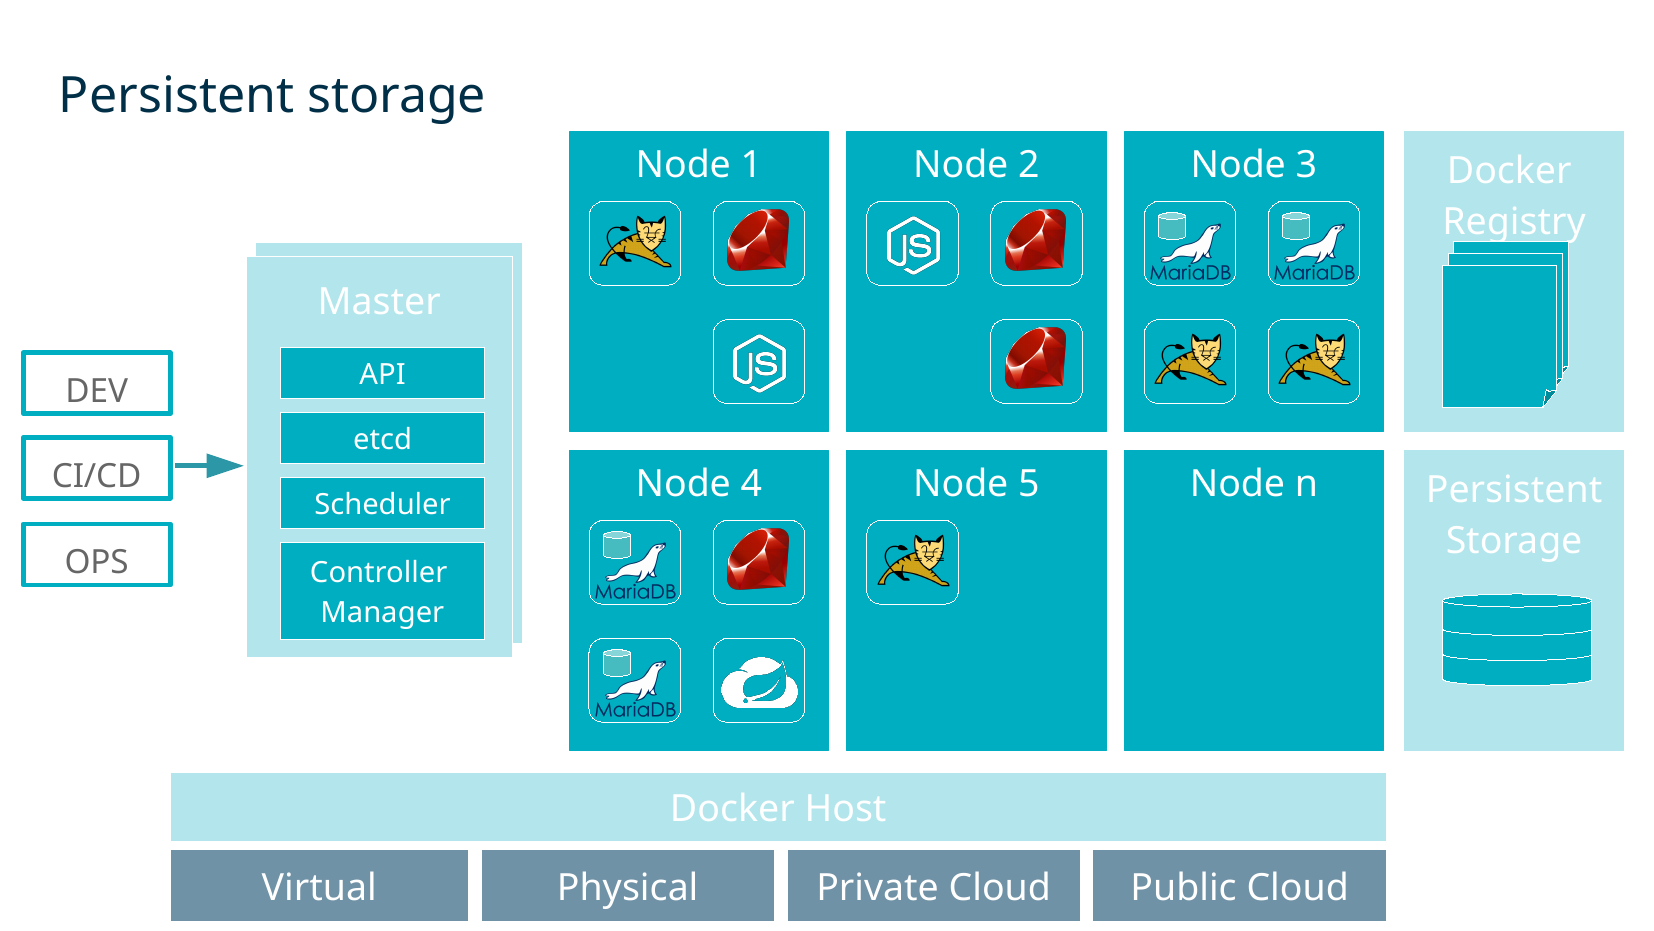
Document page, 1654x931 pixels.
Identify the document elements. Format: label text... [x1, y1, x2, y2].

picture [727, 209, 789, 271]
picture [592, 659, 684, 719]
text_box Node 2 [846, 131, 1107, 432]
text_box CI/CD [23, 437, 171, 499]
picture [727, 528, 789, 590]
text_box Physical [482, 850, 774, 921]
text_box Docker Registry [1404, 131, 1624, 432]
text_box Docker Host [171, 773, 1386, 841]
text_box [1442, 593, 1592, 686]
text_box Node 1 [569, 131, 829, 432]
text_box DEV [23, 352, 171, 414]
picture [1271, 222, 1364, 282]
text_box [603, 654, 631, 659]
text_box Virtual [171, 850, 468, 921]
text_box [603, 536, 631, 541]
picture [882, 214, 945, 277]
text_box [1442, 241, 1569, 408]
text_box Private Cloud [788, 850, 1080, 921]
text_box [255, 242, 523, 644]
text_box Controller Manager [280, 542, 485, 640]
picture [597, 213, 680, 269]
picture [1276, 331, 1359, 387]
text_box Master [246, 256, 513, 658]
text_box API [280, 347, 485, 399]
picture [875, 532, 958, 588]
picture [1147, 222, 1240, 282]
picture [721, 656, 798, 708]
text_box [1158, 217, 1186, 222]
text_box Scheduler [280, 477, 485, 529]
text_box Node 3 [1124, 131, 1384, 432]
text_box Node 5 [846, 450, 1107, 751]
text_box Node 4 [569, 450, 829, 751]
picture [1005, 209, 1066, 271]
picture [1152, 331, 1235, 387]
picture [1005, 327, 1066, 389]
text_box Public Cloud [1093, 850, 1386, 921]
title Persistent storage [59, 59, 557, 219]
text_box Persistent Storage [1404, 450, 1624, 751]
text_box Node n [1124, 450, 1384, 751]
picture [592, 541, 684, 601]
text_box etcd [280, 412, 485, 464]
picture [728, 332, 791, 395]
text_box OPS [23, 524, 171, 586]
text_box [1282, 217, 1310, 222]
